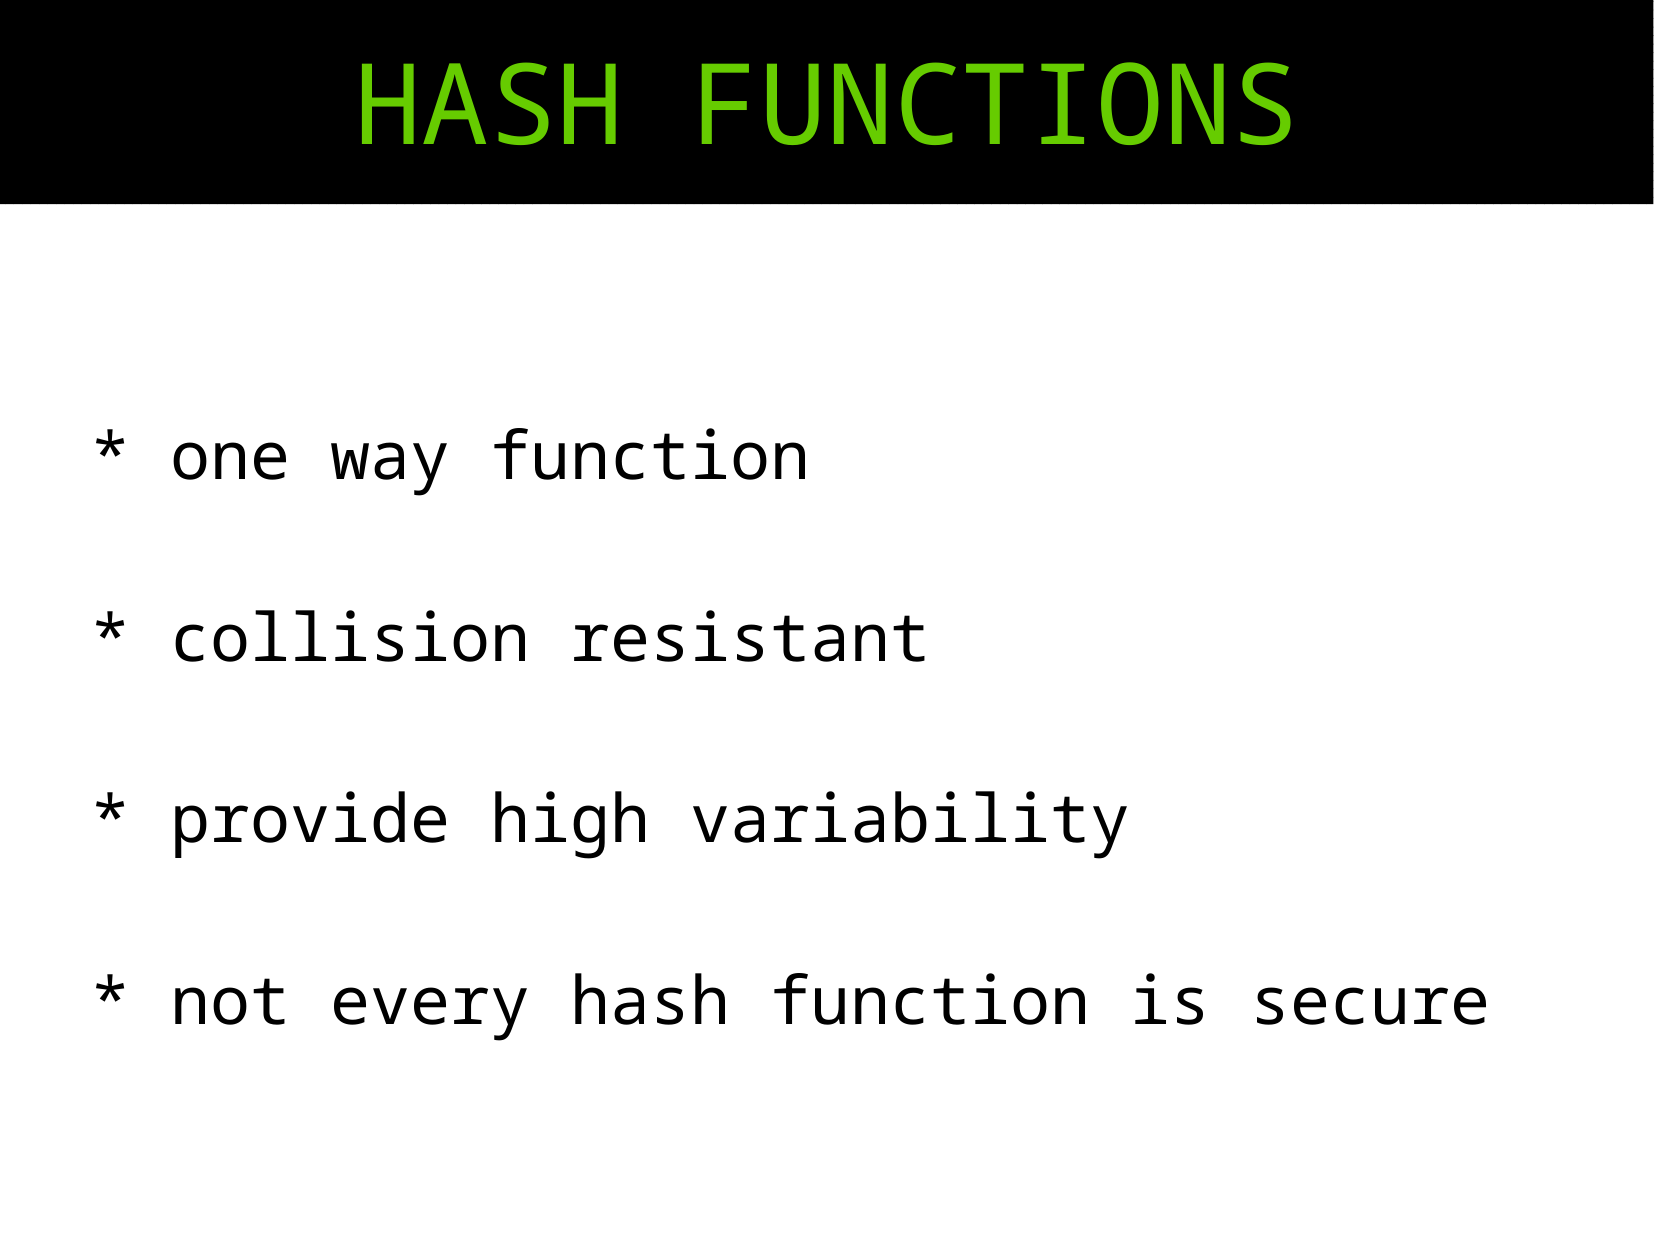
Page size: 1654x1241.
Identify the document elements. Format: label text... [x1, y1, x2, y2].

subtitle * one way function * collision resistant * provide high variability * not every hash function is secure [90, 305, 1621, 1146]
title HASH FUNCTIONS [0, 0, 1654, 205]
